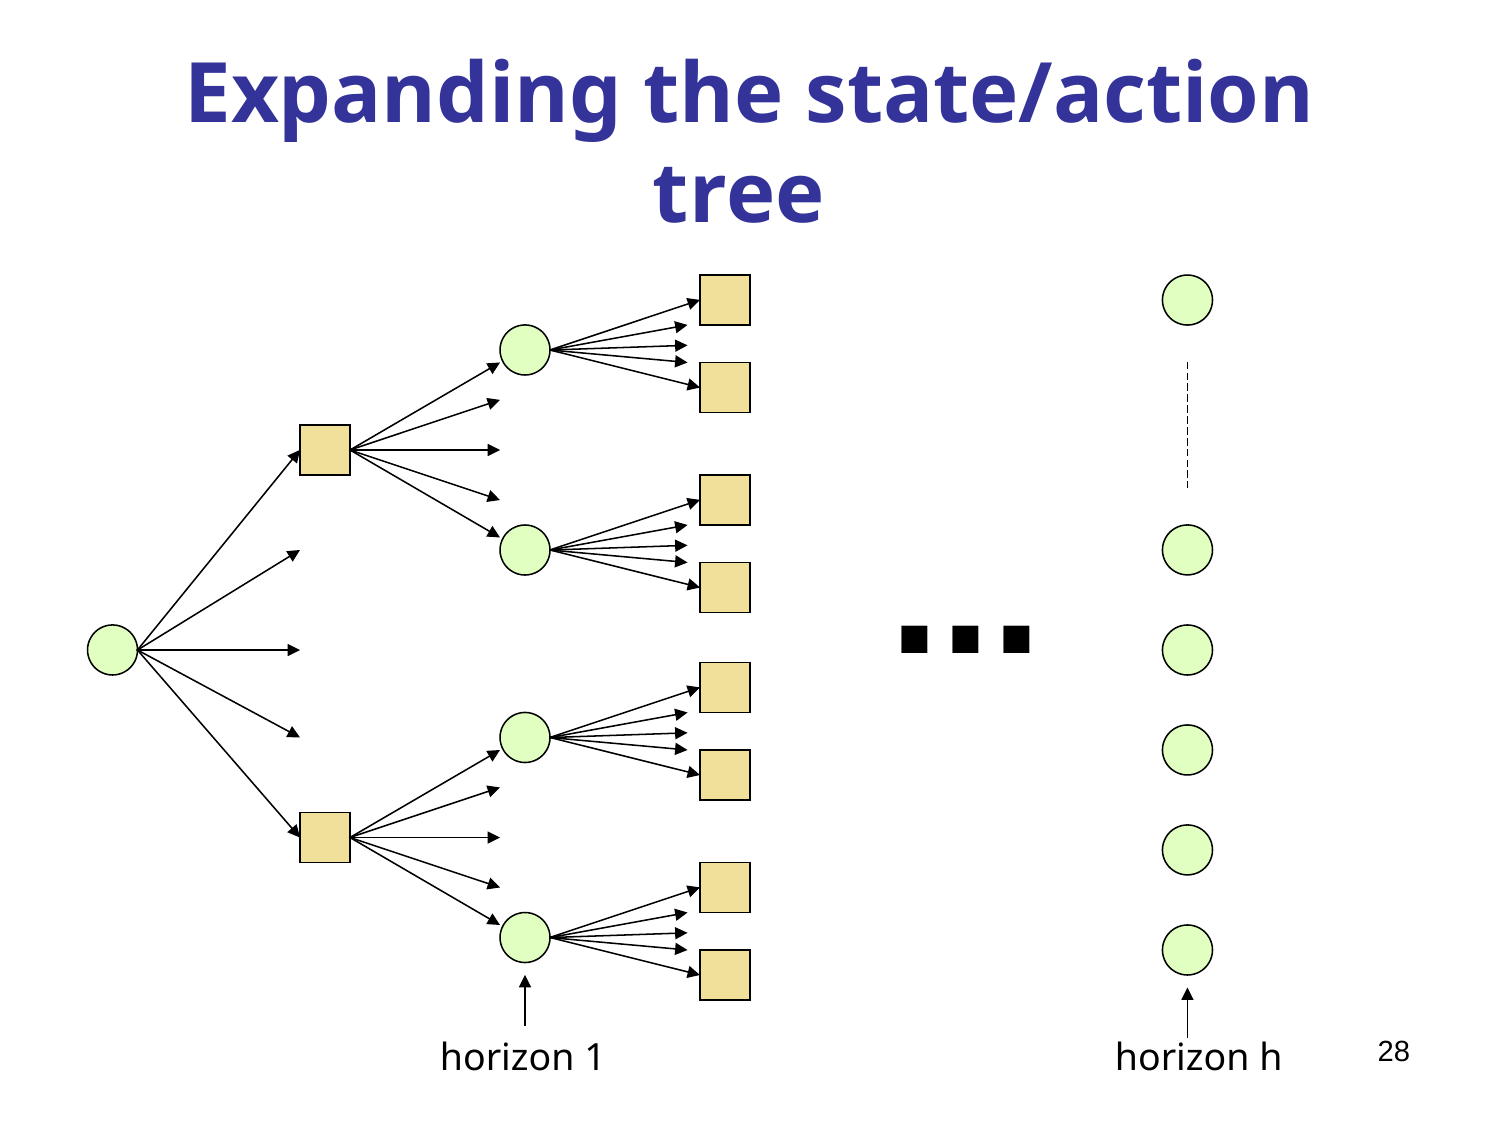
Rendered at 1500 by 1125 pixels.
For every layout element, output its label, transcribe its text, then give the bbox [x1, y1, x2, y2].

text_box [500, 712, 550, 763]
text_box [699, 750, 750, 800]
text_box [500, 324, 550, 376]
text_box [500, 525, 550, 576]
text_box [699, 562, 750, 613]
text_box ... [874, 462, 1058, 698]
text_box horizon 1 [424, 1025, 621, 1087]
text_box [699, 662, 750, 713]
text_box [699, 274, 750, 325]
text_box [299, 425, 350, 475]
text_box [1162, 275, 1213, 326]
text_box [299, 812, 350, 863]
text_box [500, 912, 550, 963]
text_box [699, 862, 750, 913]
text_box [1162, 824, 1213, 875]
title Expanding the state/action tree [75, 45, 1426, 233]
text_box [699, 362, 750, 413]
text_box [1162, 724, 1213, 775]
text_box [1162, 624, 1213, 676]
text_box [699, 474, 750, 525]
text_box <number> [1074, 1024, 1426, 1103]
text_box [699, 950, 750, 1000]
text_box [87, 624, 138, 676]
text_box [1162, 524, 1213, 575]
text_box [1162, 924, 1213, 976]
